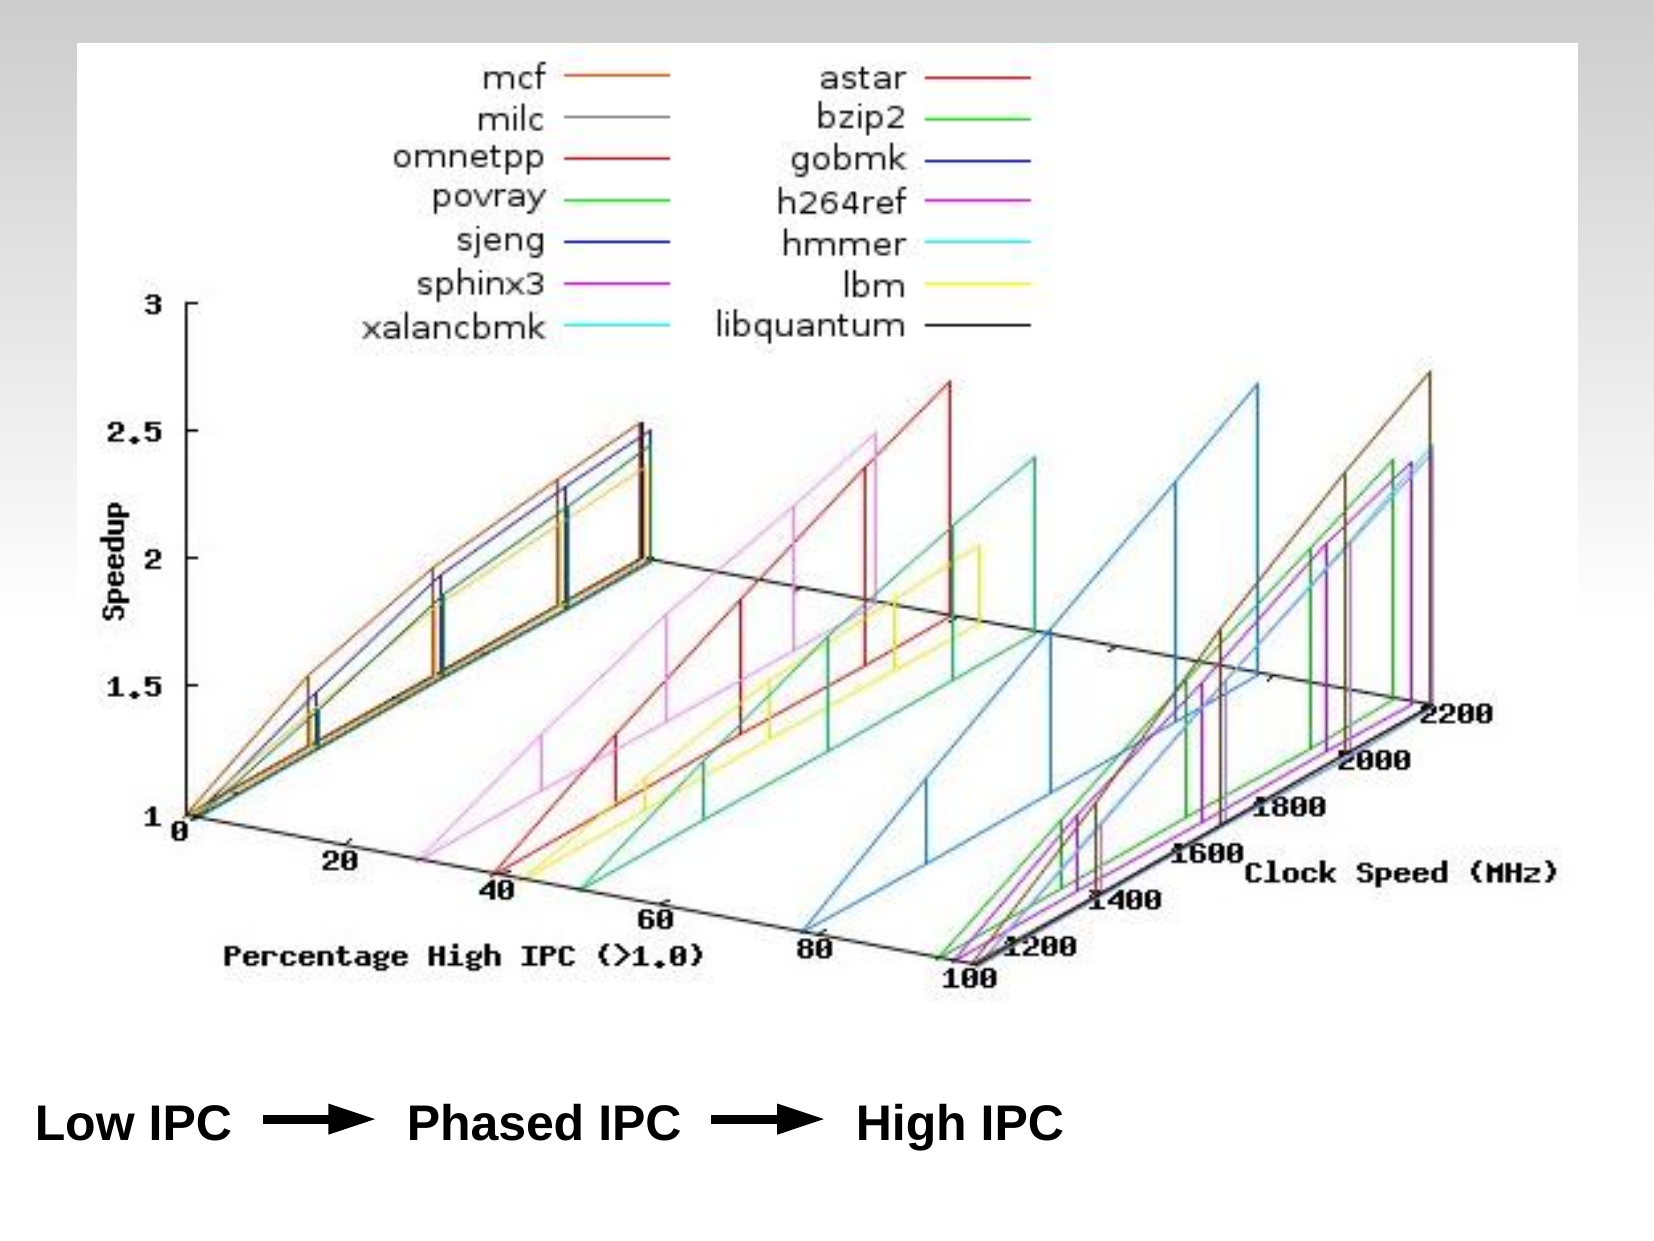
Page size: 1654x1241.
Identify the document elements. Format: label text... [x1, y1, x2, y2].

text_box High IPC [841, 1087, 1174, 1159]
picture [77, 43, 1578, 1013]
text_box Low IPC [20, 1087, 263, 1159]
text_box Phased IPC [392, 1087, 713, 1163]
